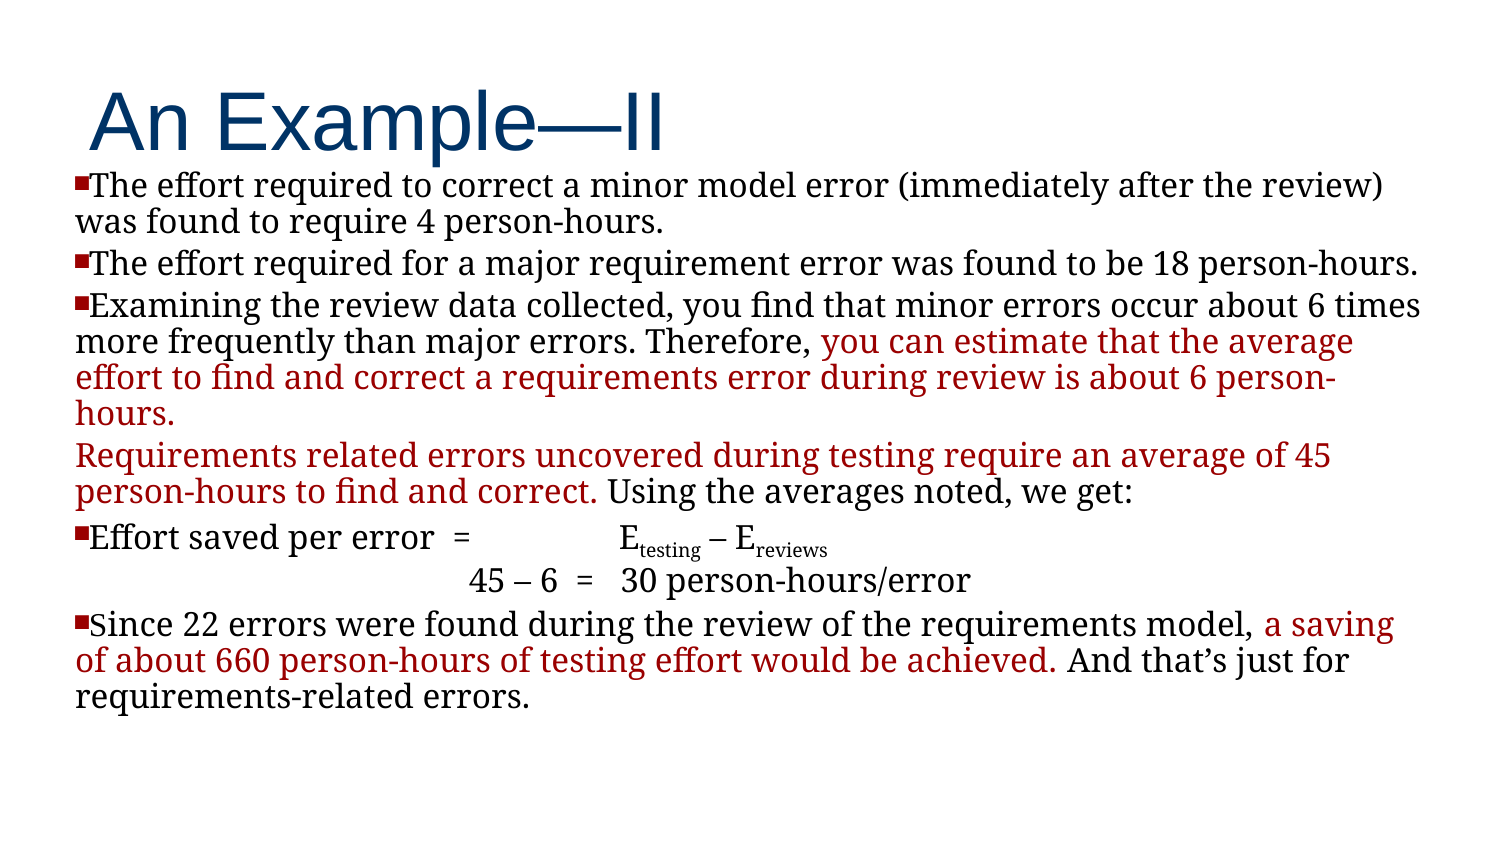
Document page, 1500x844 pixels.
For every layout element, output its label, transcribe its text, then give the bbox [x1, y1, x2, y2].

title An Example—II [75, 33, 1425, 175]
subtitle The effort required to correct a minor model error (immediately after the review) was found to require 4 person-hours. The effort required for a major requirement error was found to be 18 person-hours. Examining the review data collected, you find that minor errors occur about 6 times more frequently than major errors. Therefore, you can estimate that the average effort to find and correct a requirements error during review is about 6 person-hours. Requirements related errors uncovered during testing require an average of 45 person-hours to find and correct. Using the averages noted, we get: Effort saved per error = Etesting – Ereviews 45 – 6 = 30 person-hours/error Since 22 errors were found during the review of the requirements model, a saving of about 660 person-hours of testing effort would be achieved. And that’s just for requirements-related errors. [75, 186, 1425, 698]
